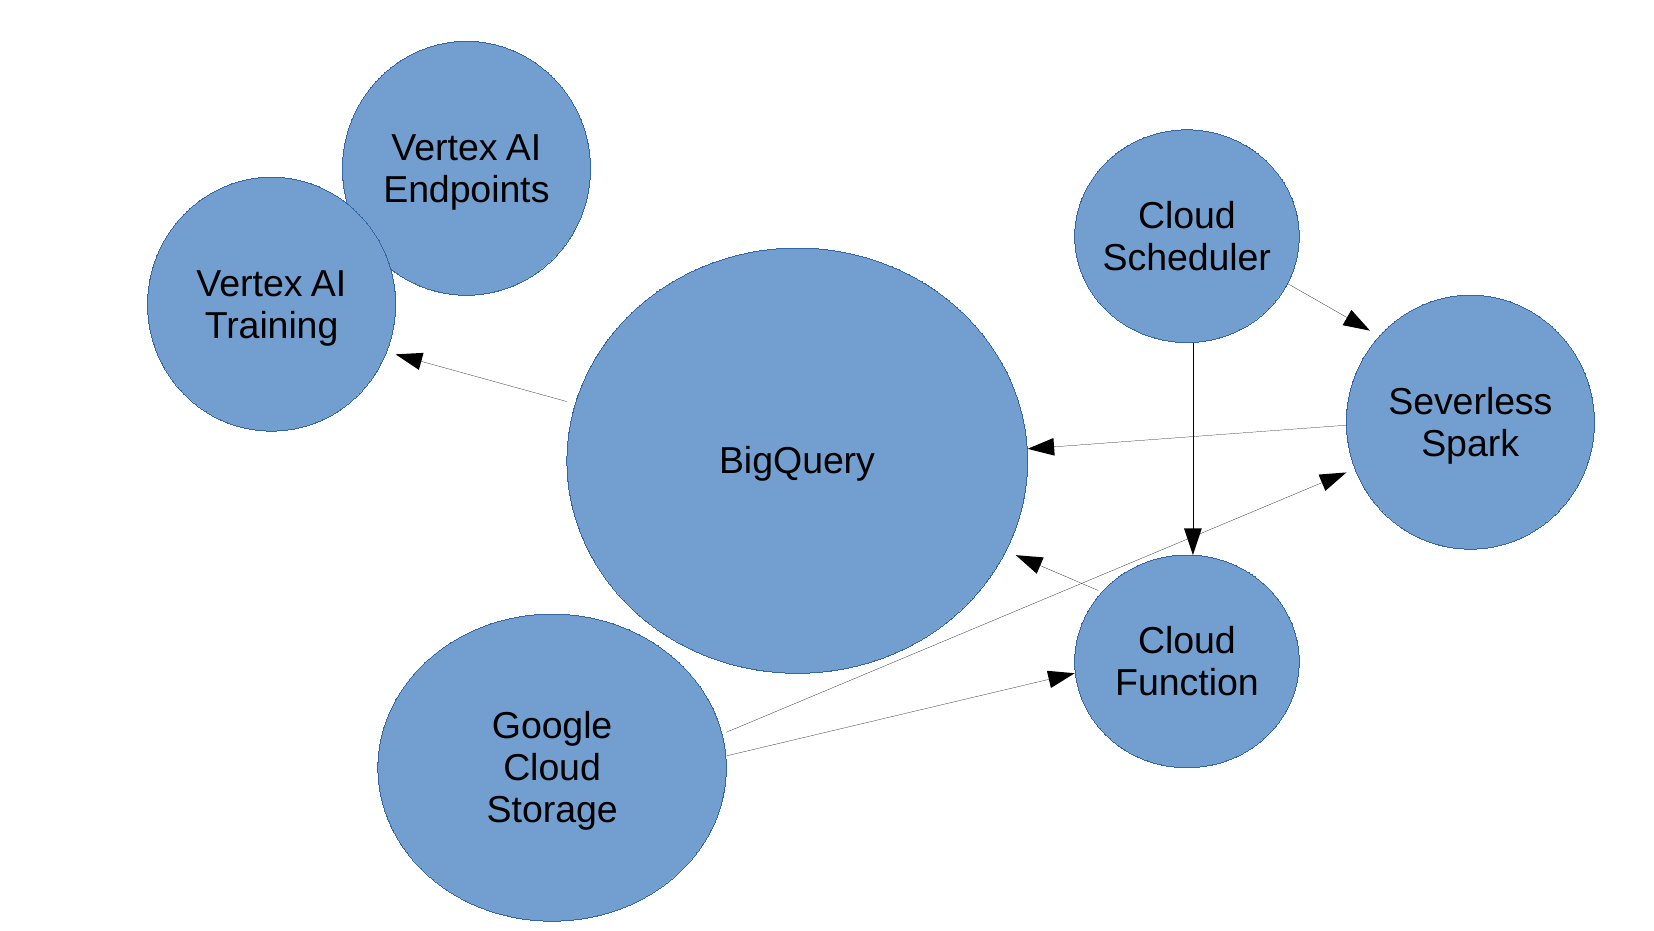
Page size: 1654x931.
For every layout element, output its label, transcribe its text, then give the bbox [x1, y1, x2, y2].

text_box Cloud Function [1074, 555, 1300, 768]
text_box Cloud Scheduler [1074, 129, 1300, 343]
text_box Vertex AI Endpoints [342, 41, 591, 296]
text_box Severless Spark [1346, 295, 1595, 550]
text_box BigQuery [566, 248, 1028, 674]
text_box Vertex AI Training [147, 177, 396, 432]
text_box Google Cloud Storage [377, 614, 727, 922]
